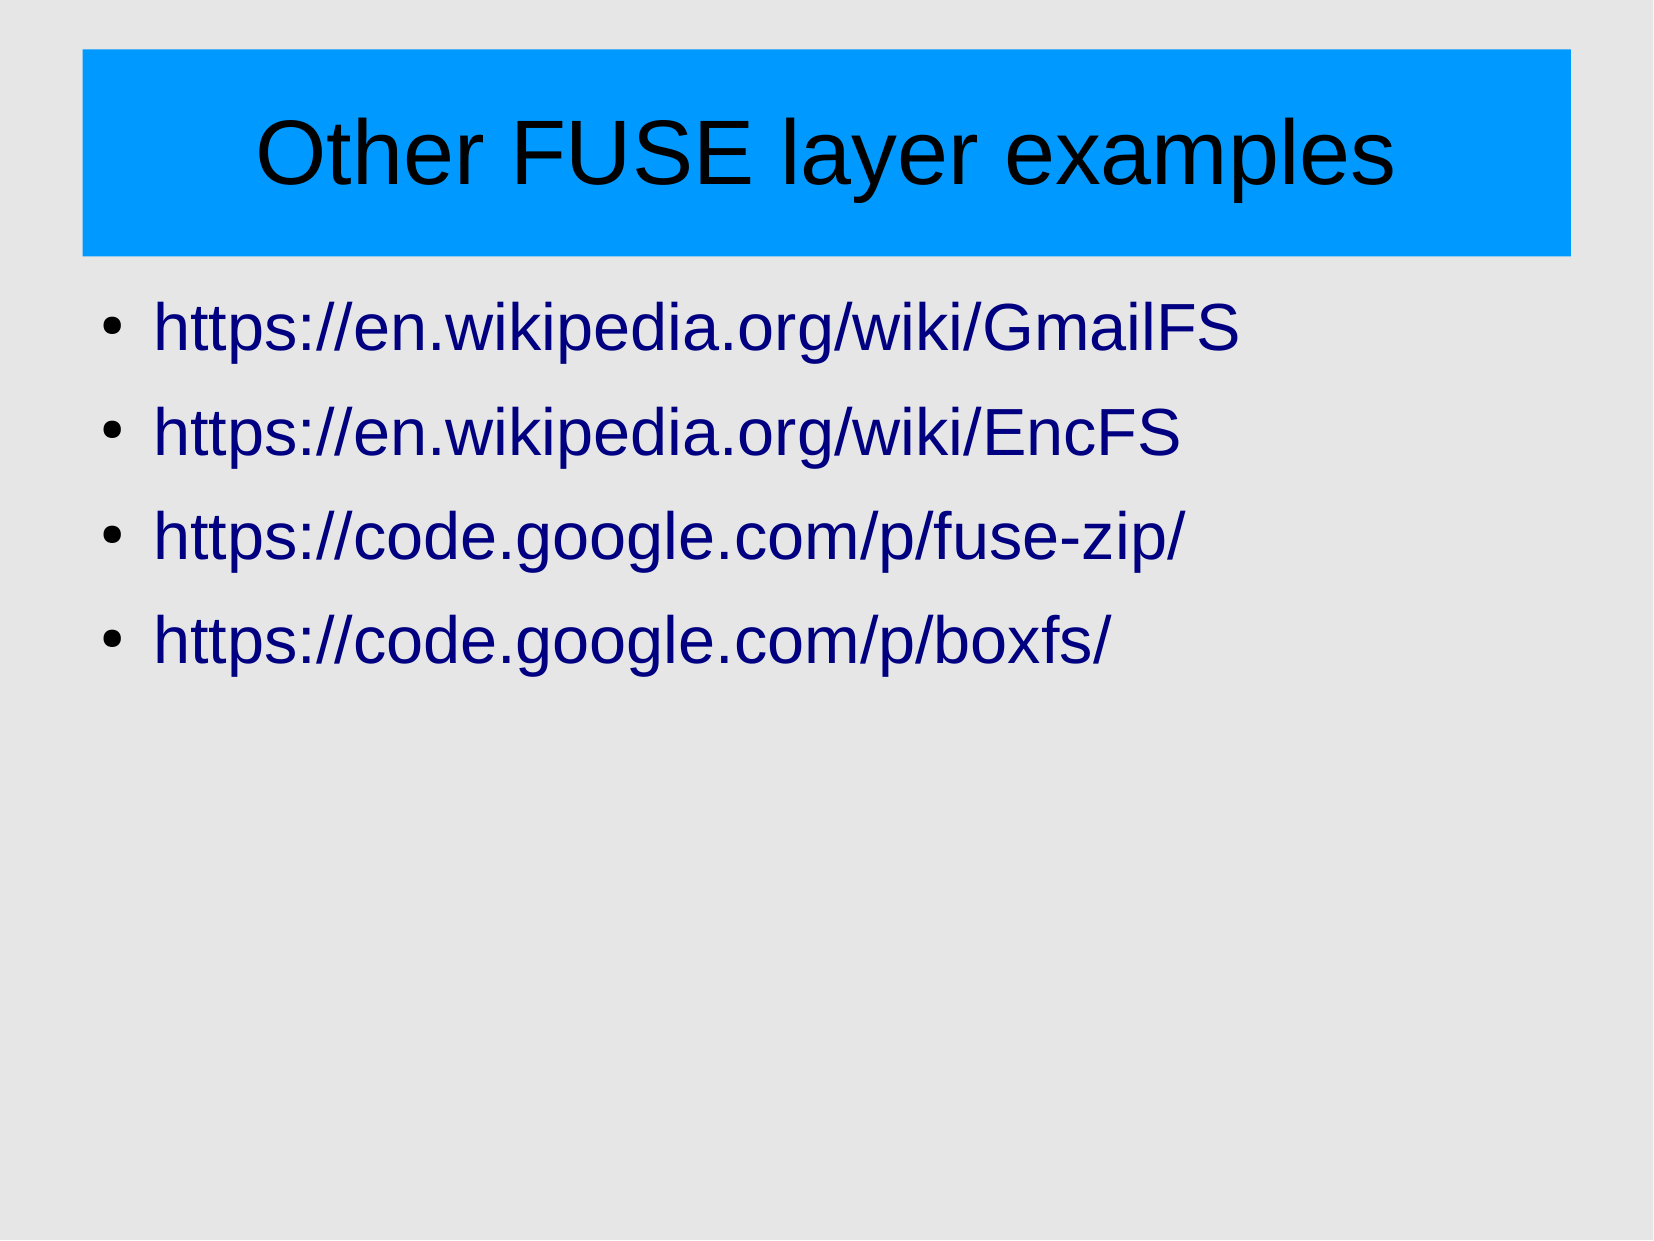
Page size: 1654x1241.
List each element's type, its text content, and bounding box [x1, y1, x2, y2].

list https://en.wikipedia.org/wiki/GmailFS https://en.wikipedia.org/wiki/EncFS https://code.google.com/p/fuse-zip/ https://code.google.com/p/boxfs/ [82, 290, 1571, 1010]
title Other FUSE layer examples [82, 49, 1571, 257]
